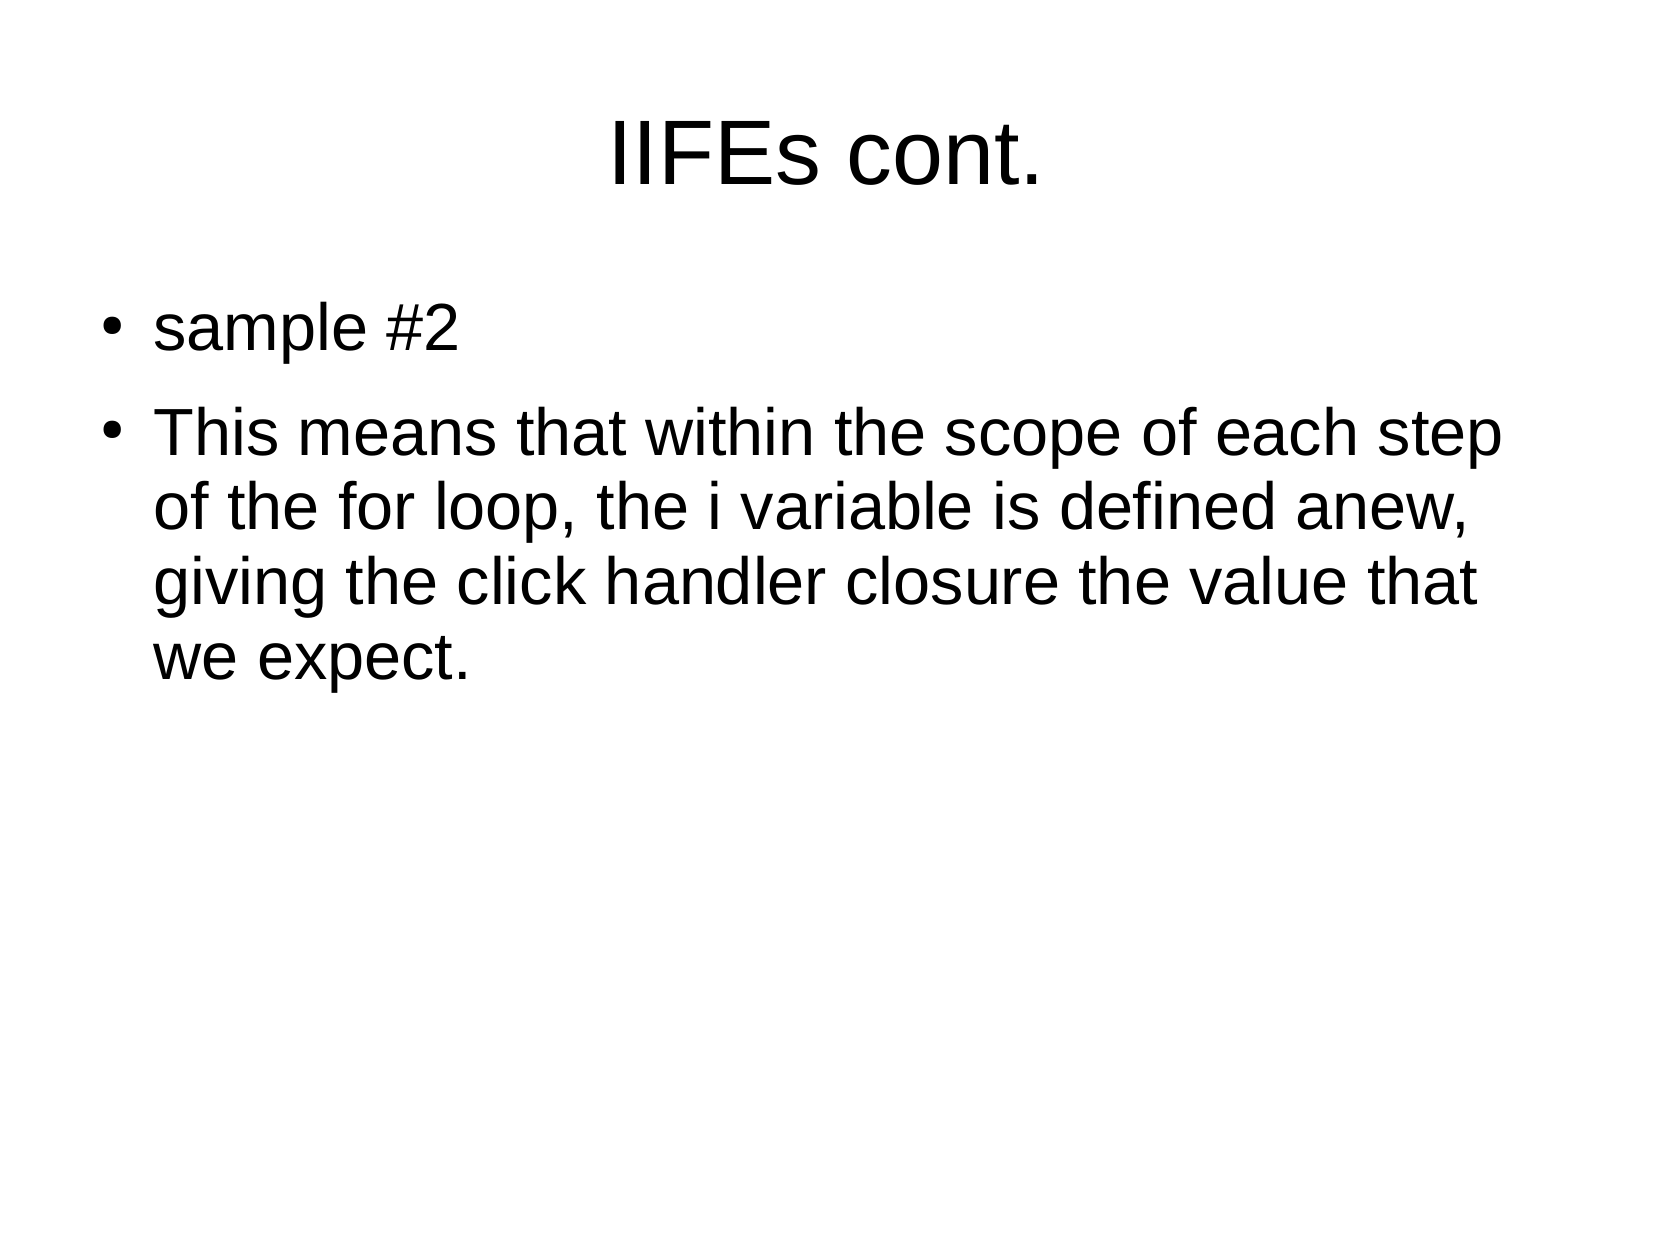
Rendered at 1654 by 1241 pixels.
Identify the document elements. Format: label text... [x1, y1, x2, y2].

title IIFEs cont. [82, 49, 1571, 257]
list sample #2 This means that within the scope of each step of the for loop, the i variable is defined anew, giving the click handler closure the value that we expect. [82, 290, 1571, 1010]
